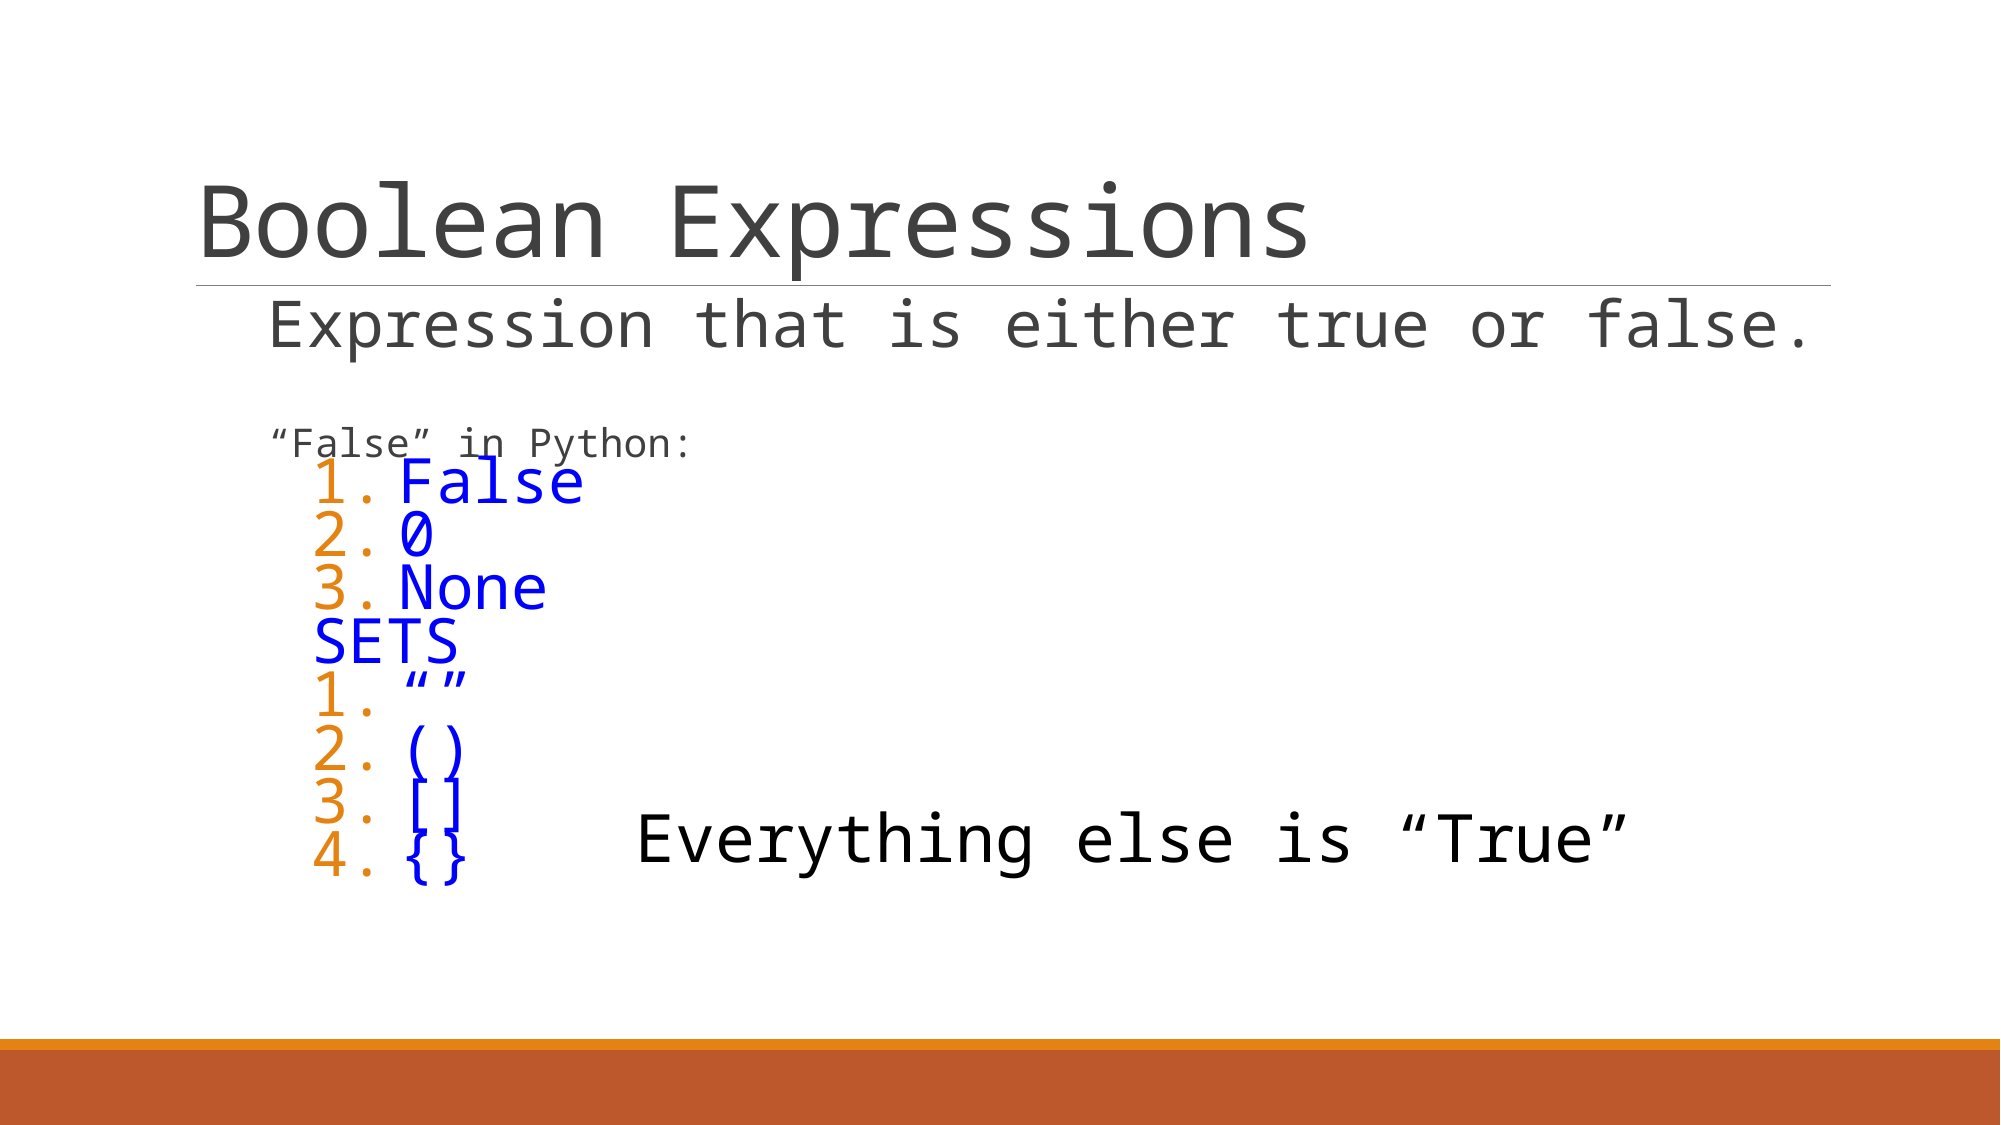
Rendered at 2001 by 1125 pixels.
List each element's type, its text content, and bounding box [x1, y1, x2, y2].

title Boolean Expressions [180, 47, 1831, 286]
list Expression that is either true or false. “False” in Python: False 0 None SETS “” () [] {} [180, 302, 1831, 963]
text_box Everything else is “True” [620, 803, 1658, 879]
text_box [350, 687, 381, 748]
